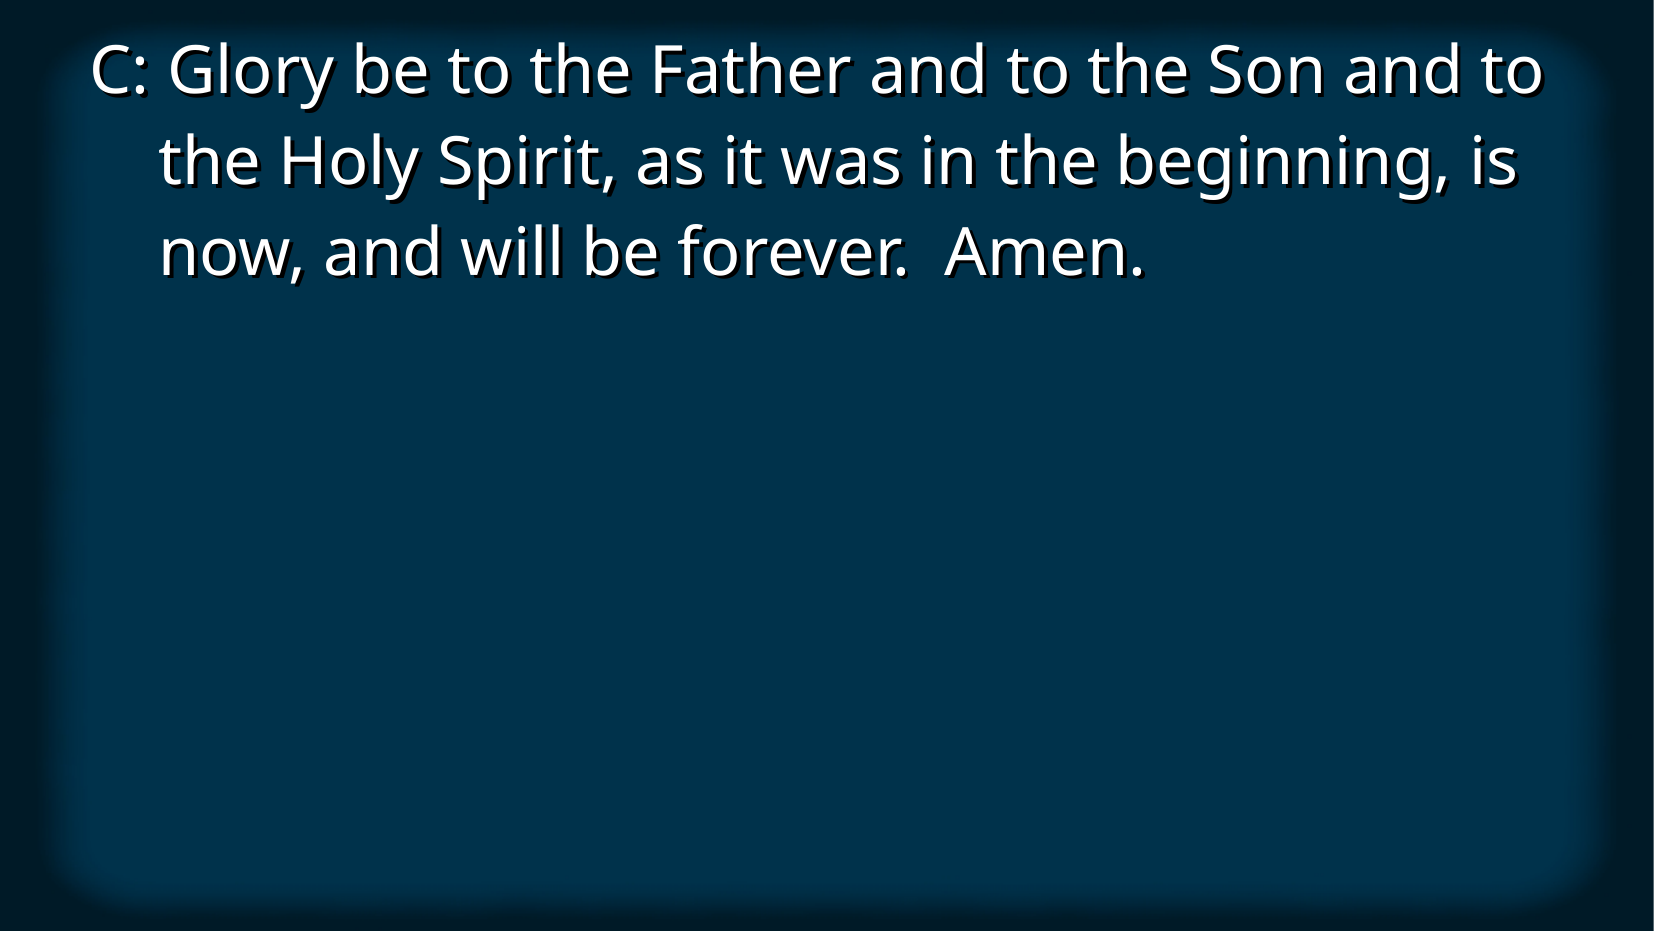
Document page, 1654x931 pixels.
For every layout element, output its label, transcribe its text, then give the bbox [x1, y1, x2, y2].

text_box C: Glory be to the Father and to the Son and to the Holy Spirit, as it was in the beginning, is now, and will be forever. Amen. [75, 15, 1576, 297]
picture [0, 0, 1654, 931]
